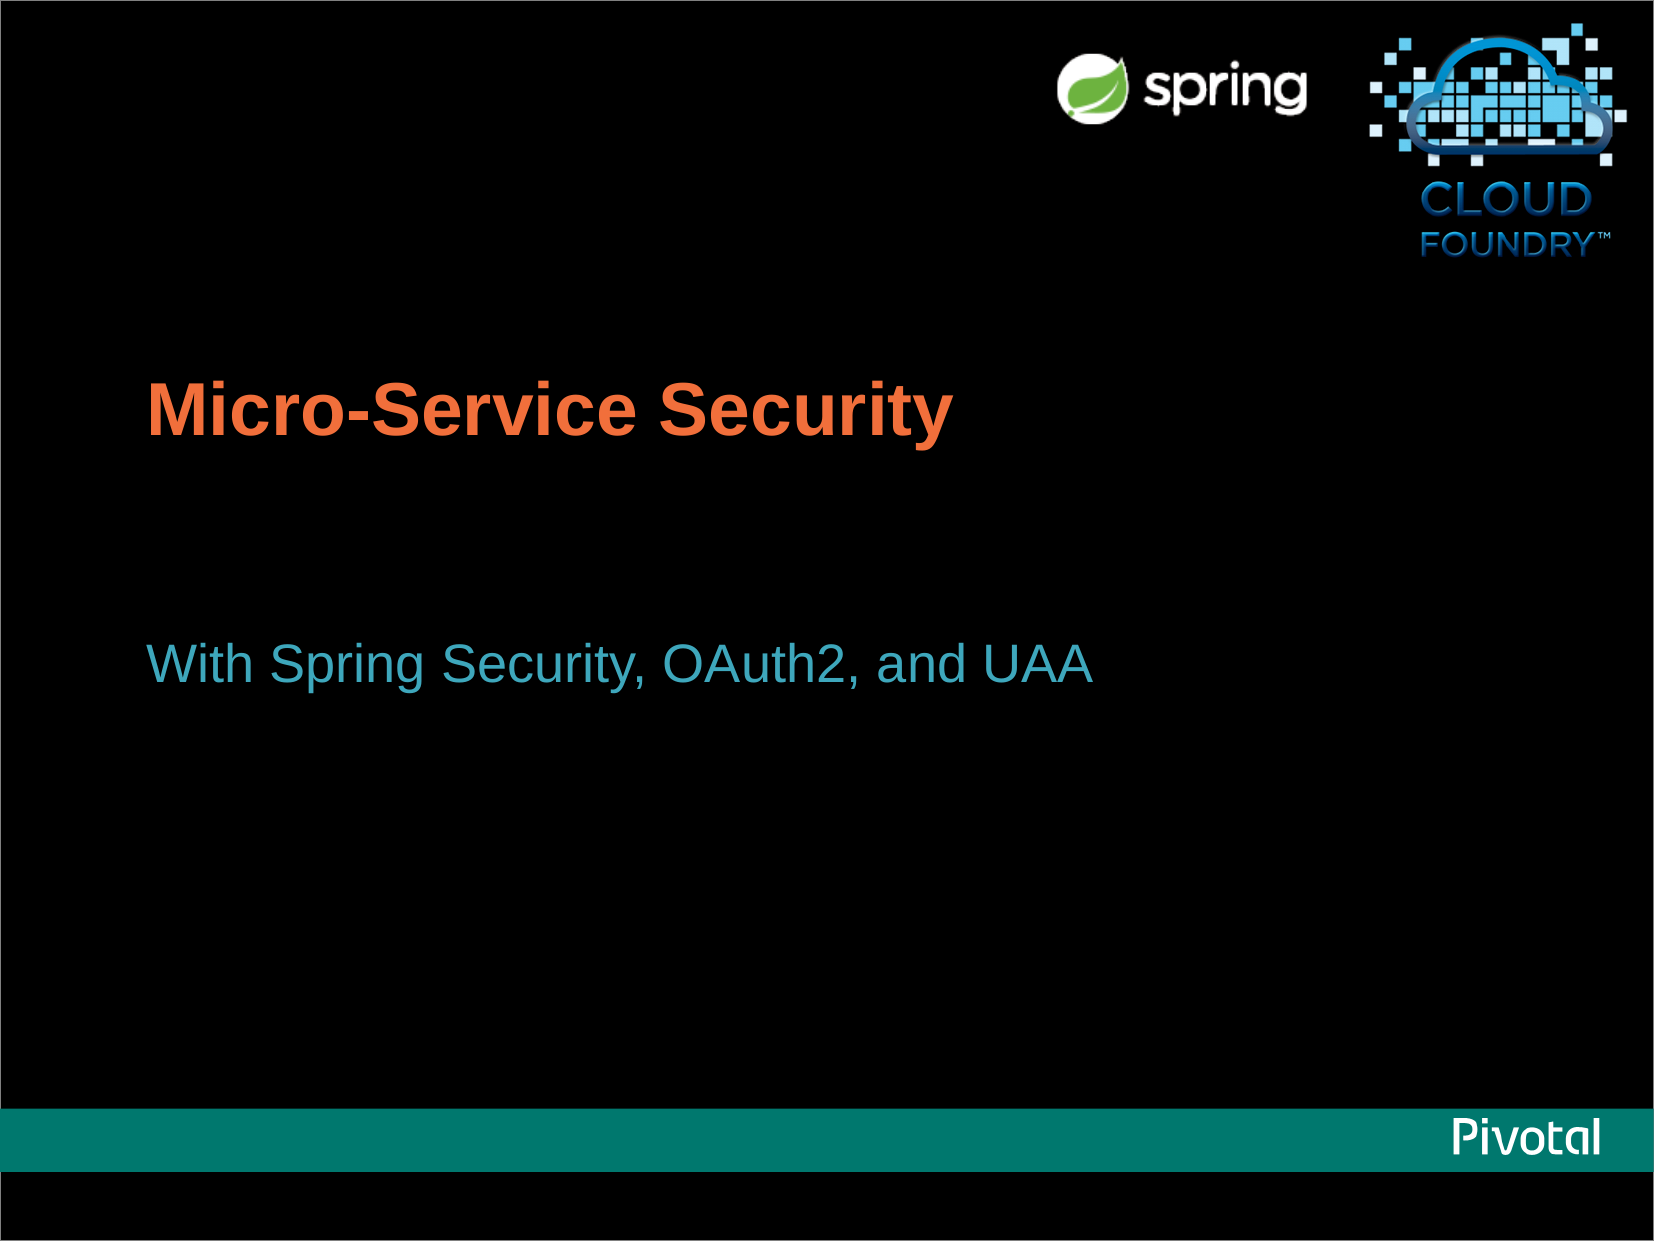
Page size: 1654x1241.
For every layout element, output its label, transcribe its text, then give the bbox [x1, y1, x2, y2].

title Micro-Service Security [146, 324, 1382, 542]
picture [1358, 0, 1654, 291]
picture [1452, 1115, 1601, 1158]
picture [1015, 35, 1326, 142]
text_box With Spring Security, OAuth2, and UAA [146, 628, 1241, 715]
